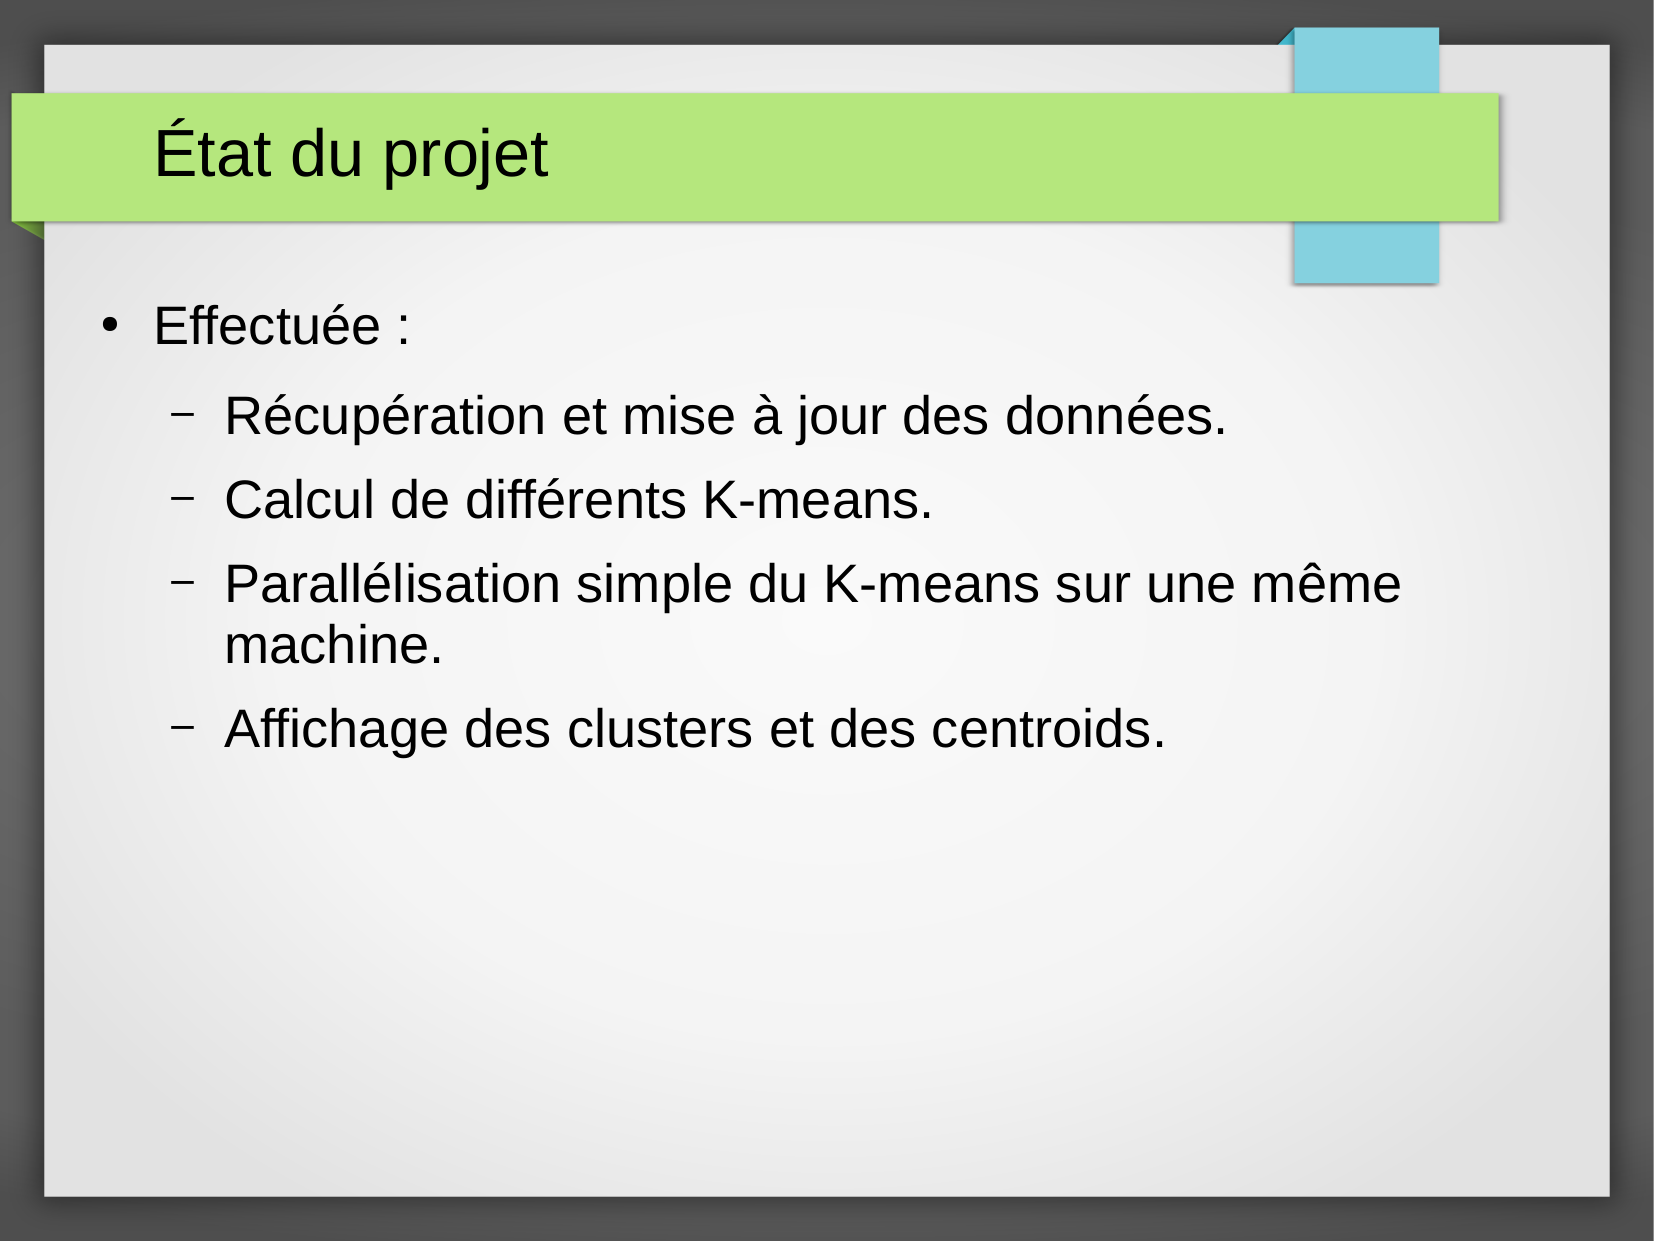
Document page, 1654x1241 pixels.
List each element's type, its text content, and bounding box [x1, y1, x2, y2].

title État du projet [82, 94, 1264, 213]
list Effectuée : Récupération et mise à jour des données. Calcul de différents K-means. Parallélisation simple du K-means sur une même machine. Affichage des clusters et des centroids. [82, 295, 1571, 1015]
picture [0, 0, 1654, 1241]
